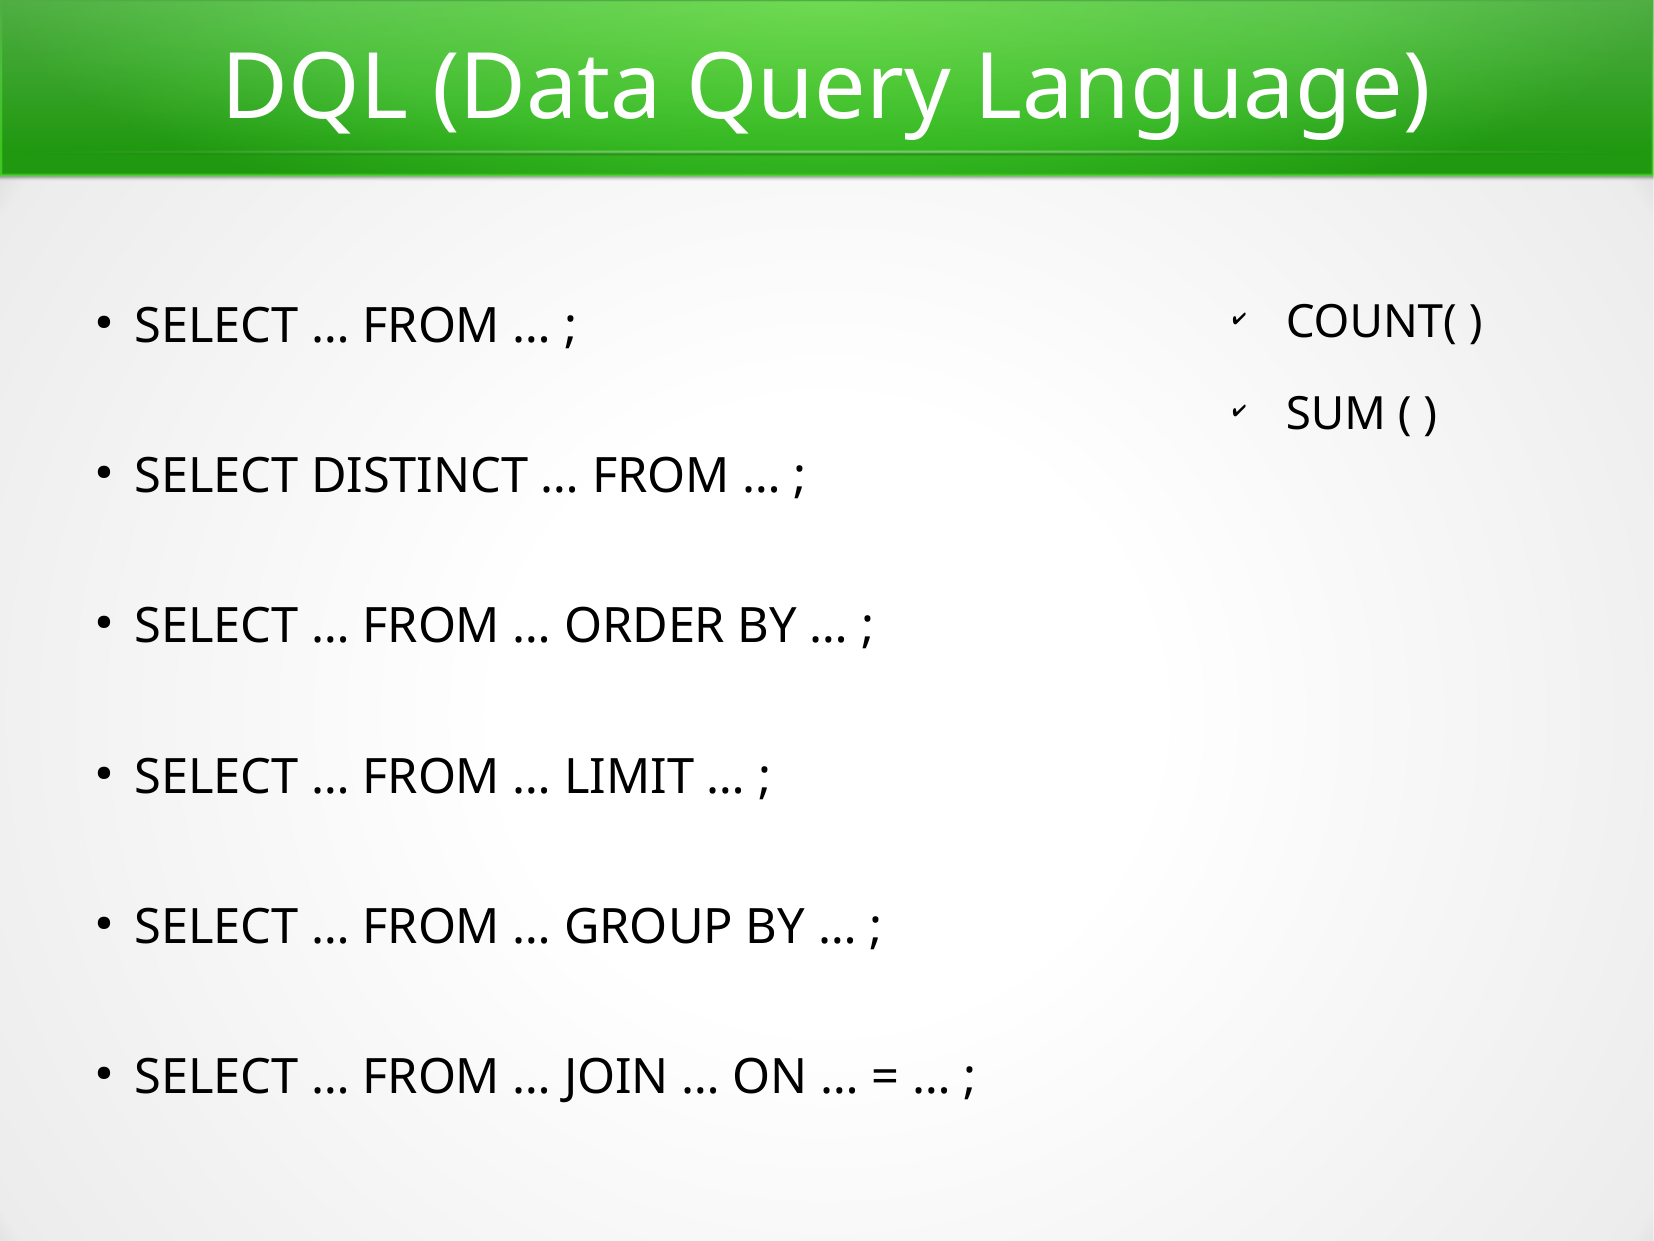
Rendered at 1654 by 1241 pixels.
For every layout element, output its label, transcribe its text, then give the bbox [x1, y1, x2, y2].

title DQL (Data Query Language) [82, 11, 1571, 154]
list SELECT … FROM … ; SELECT DISTINCT … FROM … ; SELECT … FROM … ORDER BY … ; SELECT … FROM … LIMIT … ; SELECT … FROM … GROUP BY … ; SELECT … FROM … JOIN … ON … = … ; [82, 290, 1561, 1111]
list COUNT( ) SUM ( ) [1215, 288, 1604, 552]
picture [0, 0, 1654, 1241]
